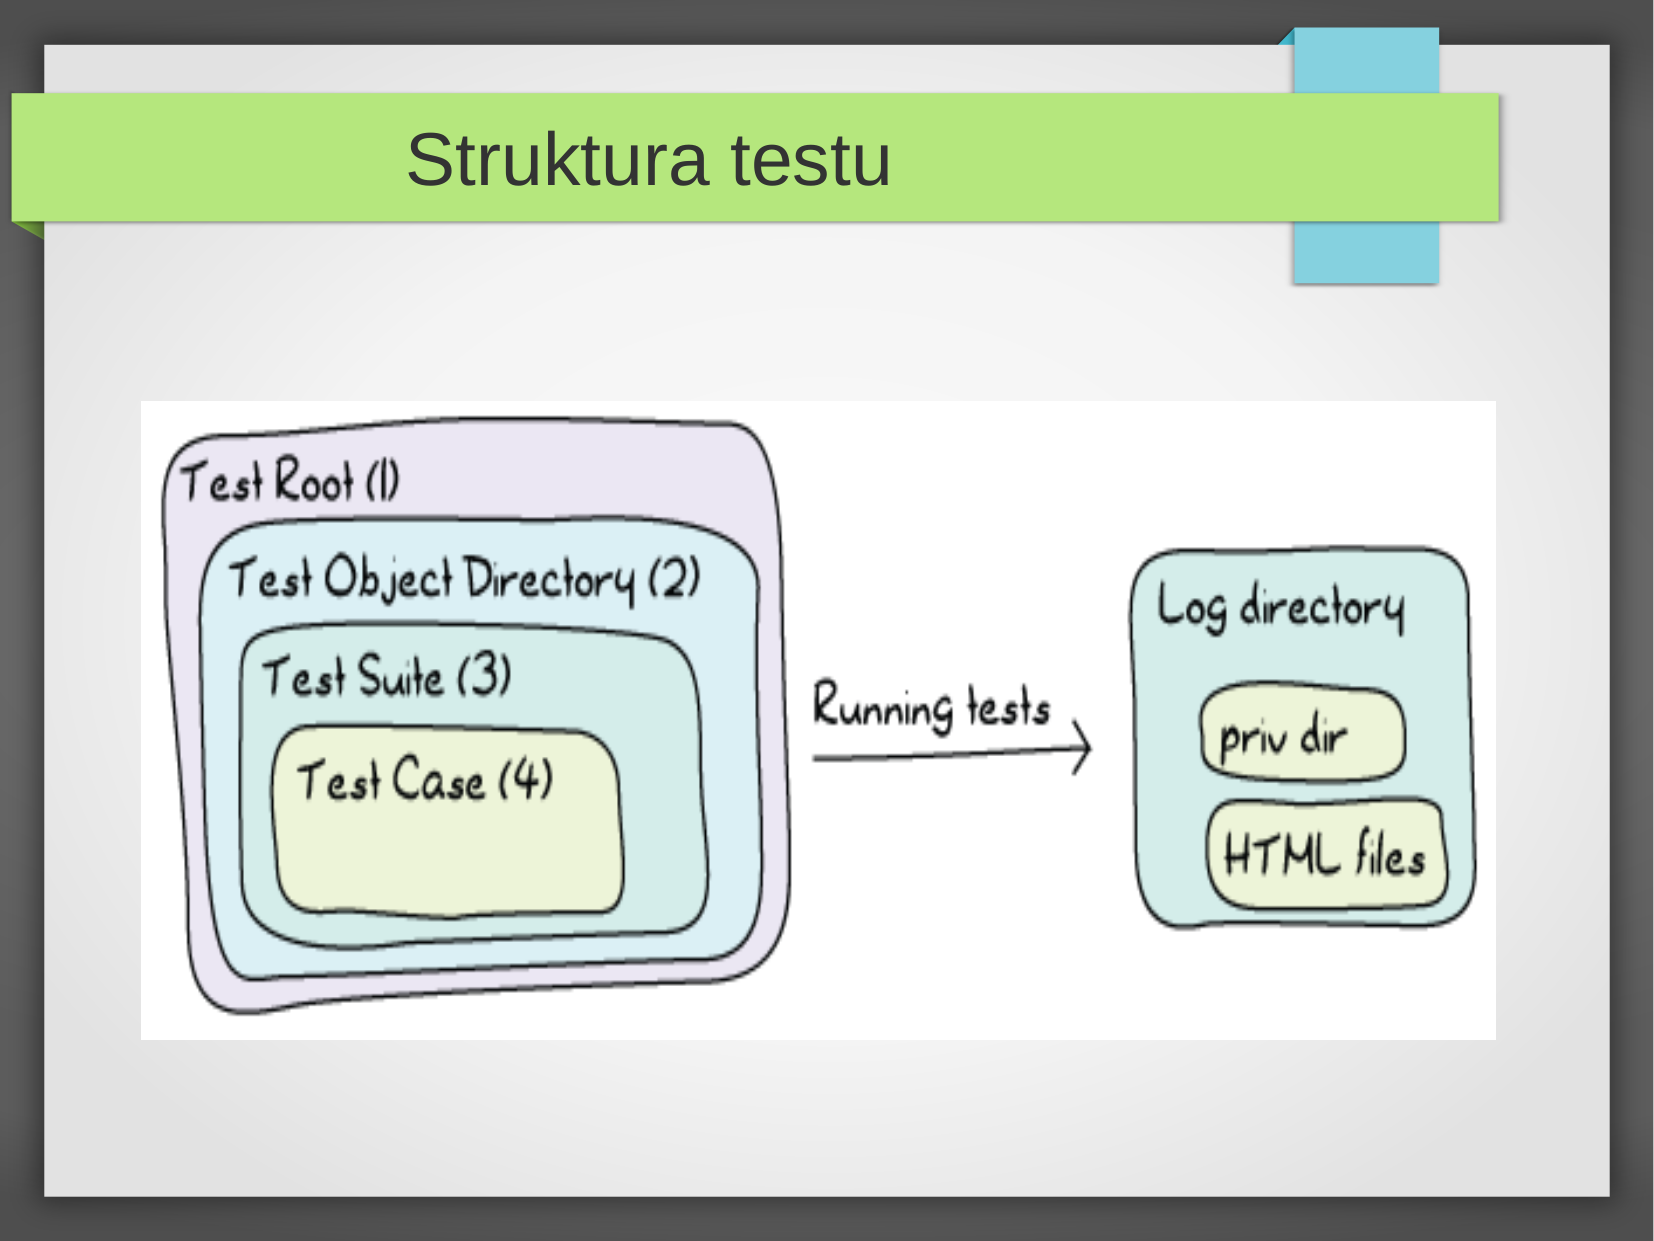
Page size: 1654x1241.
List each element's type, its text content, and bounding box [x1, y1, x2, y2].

picture [0, 0, 1654, 1241]
title Struktura testu [70, 106, 1229, 213]
